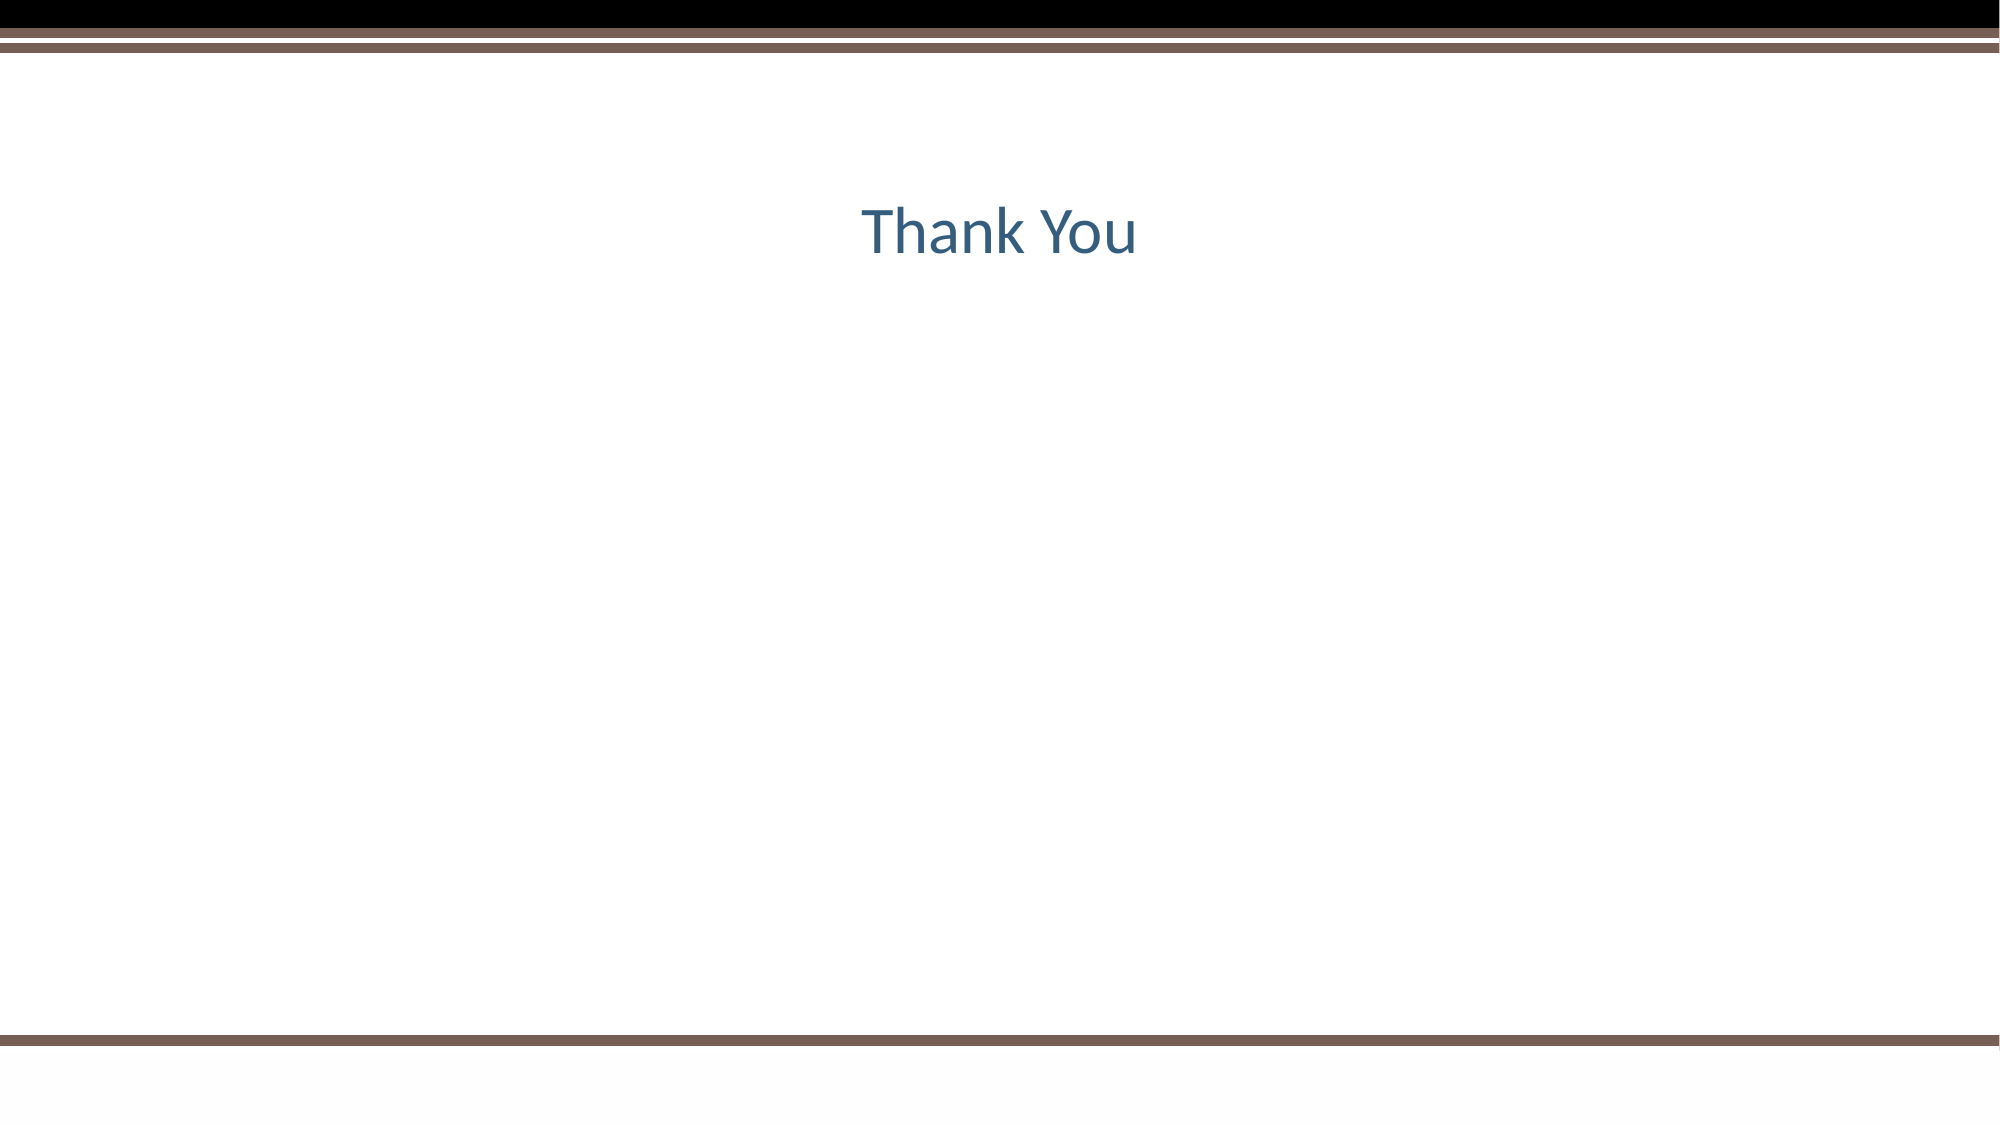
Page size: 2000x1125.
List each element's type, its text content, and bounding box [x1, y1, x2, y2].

title Thank You [249, 99, 1750, 275]
